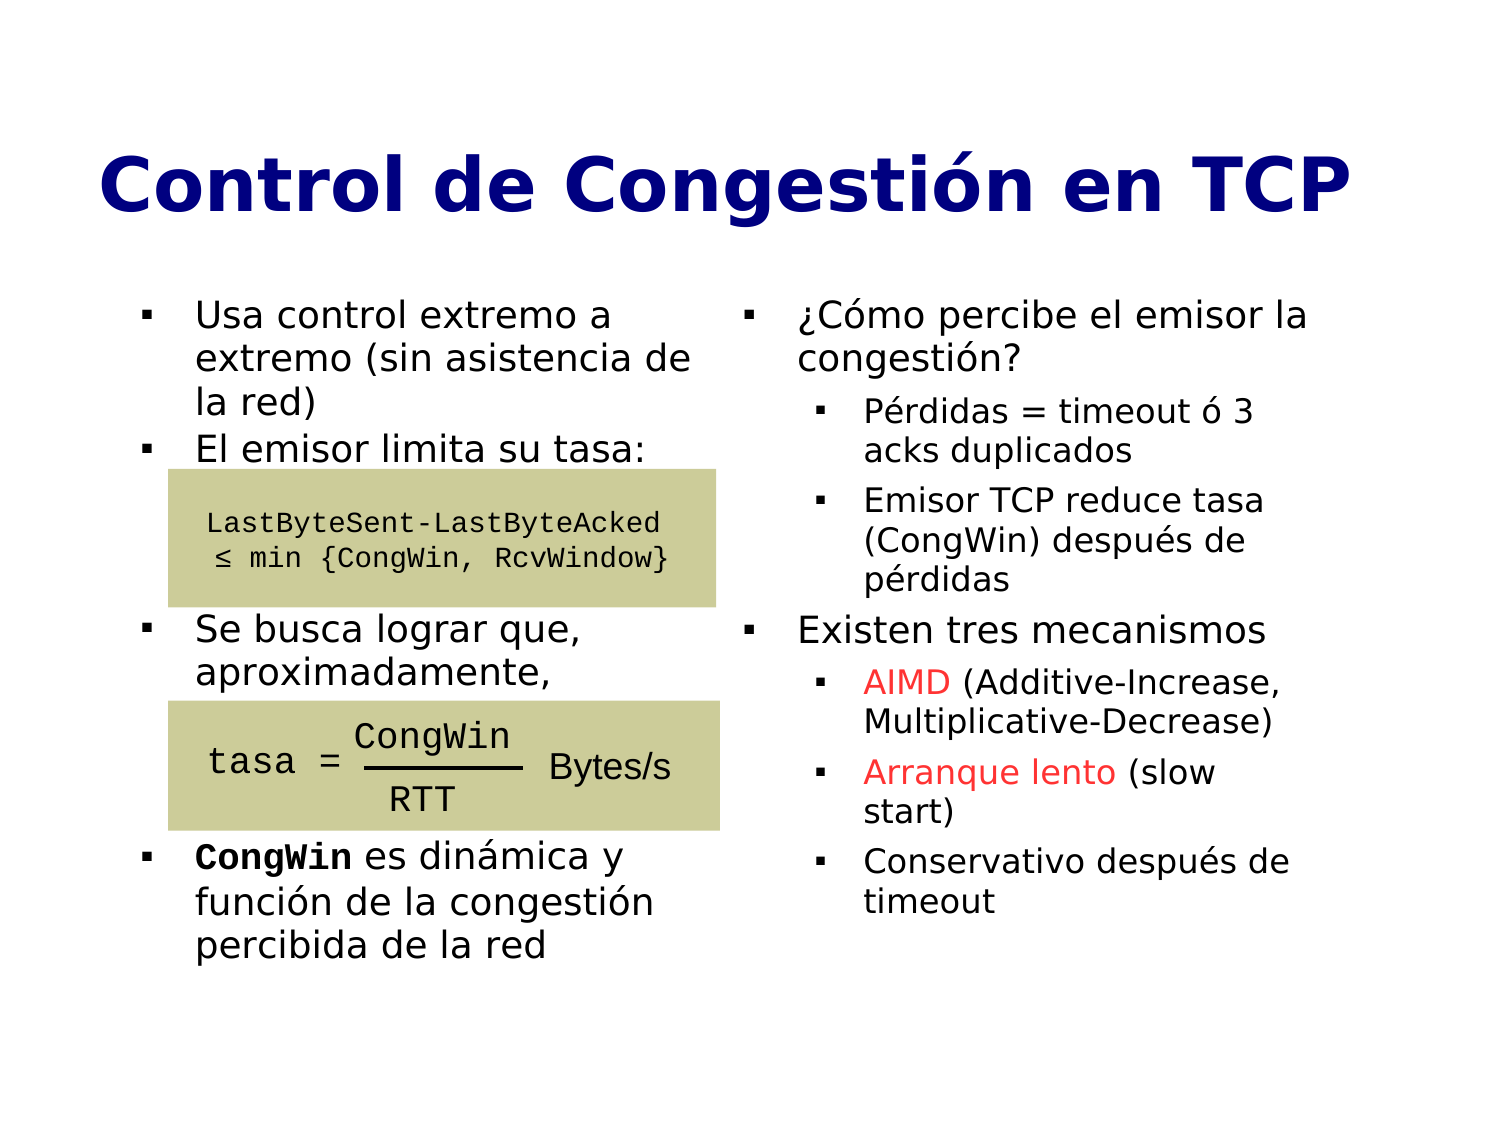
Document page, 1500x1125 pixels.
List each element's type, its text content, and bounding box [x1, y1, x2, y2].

list ¿Cómo percibe el emisor la congestión? Pérdidas = timeout ó 3 acks duplicados Emisor TCP reduce tasa (CongWin) después de pérdidas Existen tres mecanismos AIMD (Additive-Increase, Multiplicative-Decrease) Arranque lento (slow start) Conservativo después de timeout [741, 293, 1316, 977]
title Control de Congestión en TCP [83, 91, 1406, 273]
list Usa control extremo a extremo (sin asistencia de la red) El emisor limita su tasa: Se busca lograr que, aproximadamente, CongWin es dinámica y función de la congestión percibida de la red [139, 293, 713, 977]
text_box [713, 700, 720, 831]
